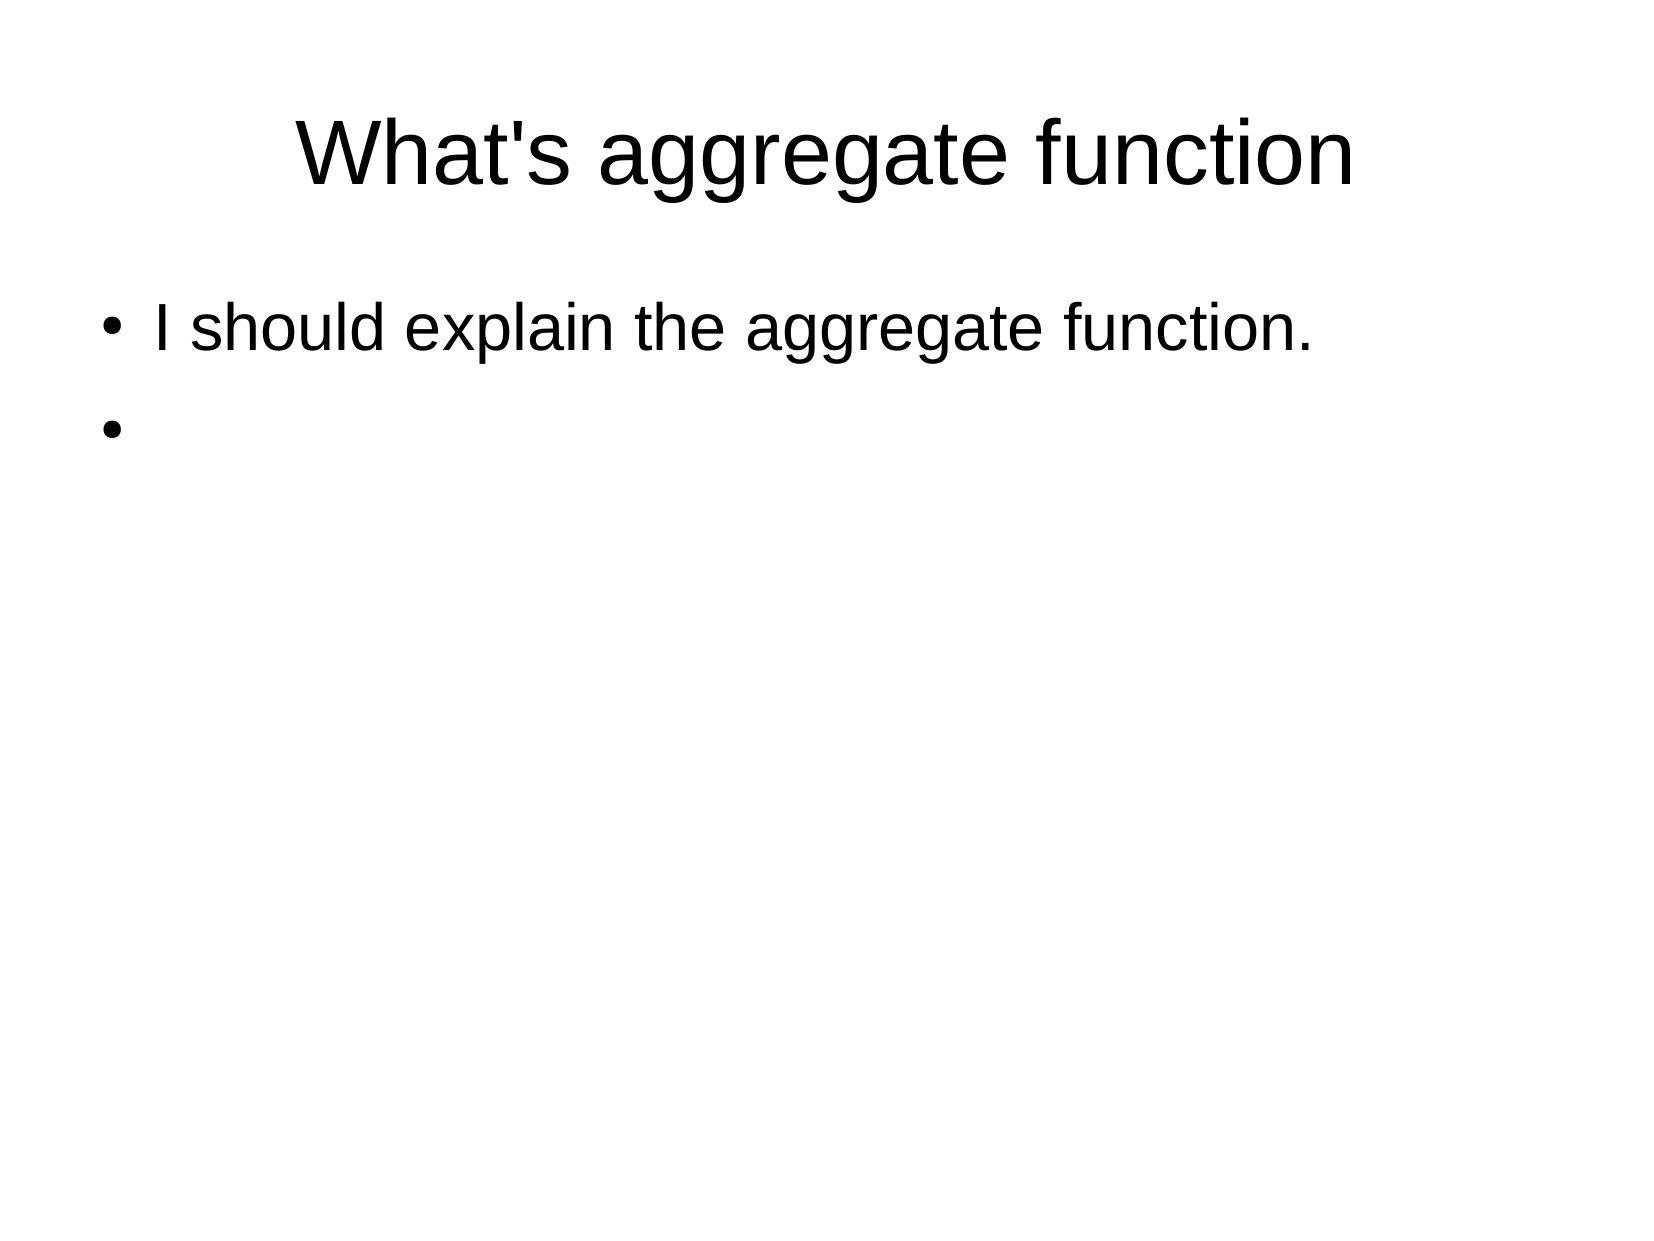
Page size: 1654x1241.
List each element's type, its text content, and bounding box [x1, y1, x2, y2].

title What's aggregate function [82, 56, 1571, 250]
list I should explain the aggregate function. [82, 290, 1571, 1094]
